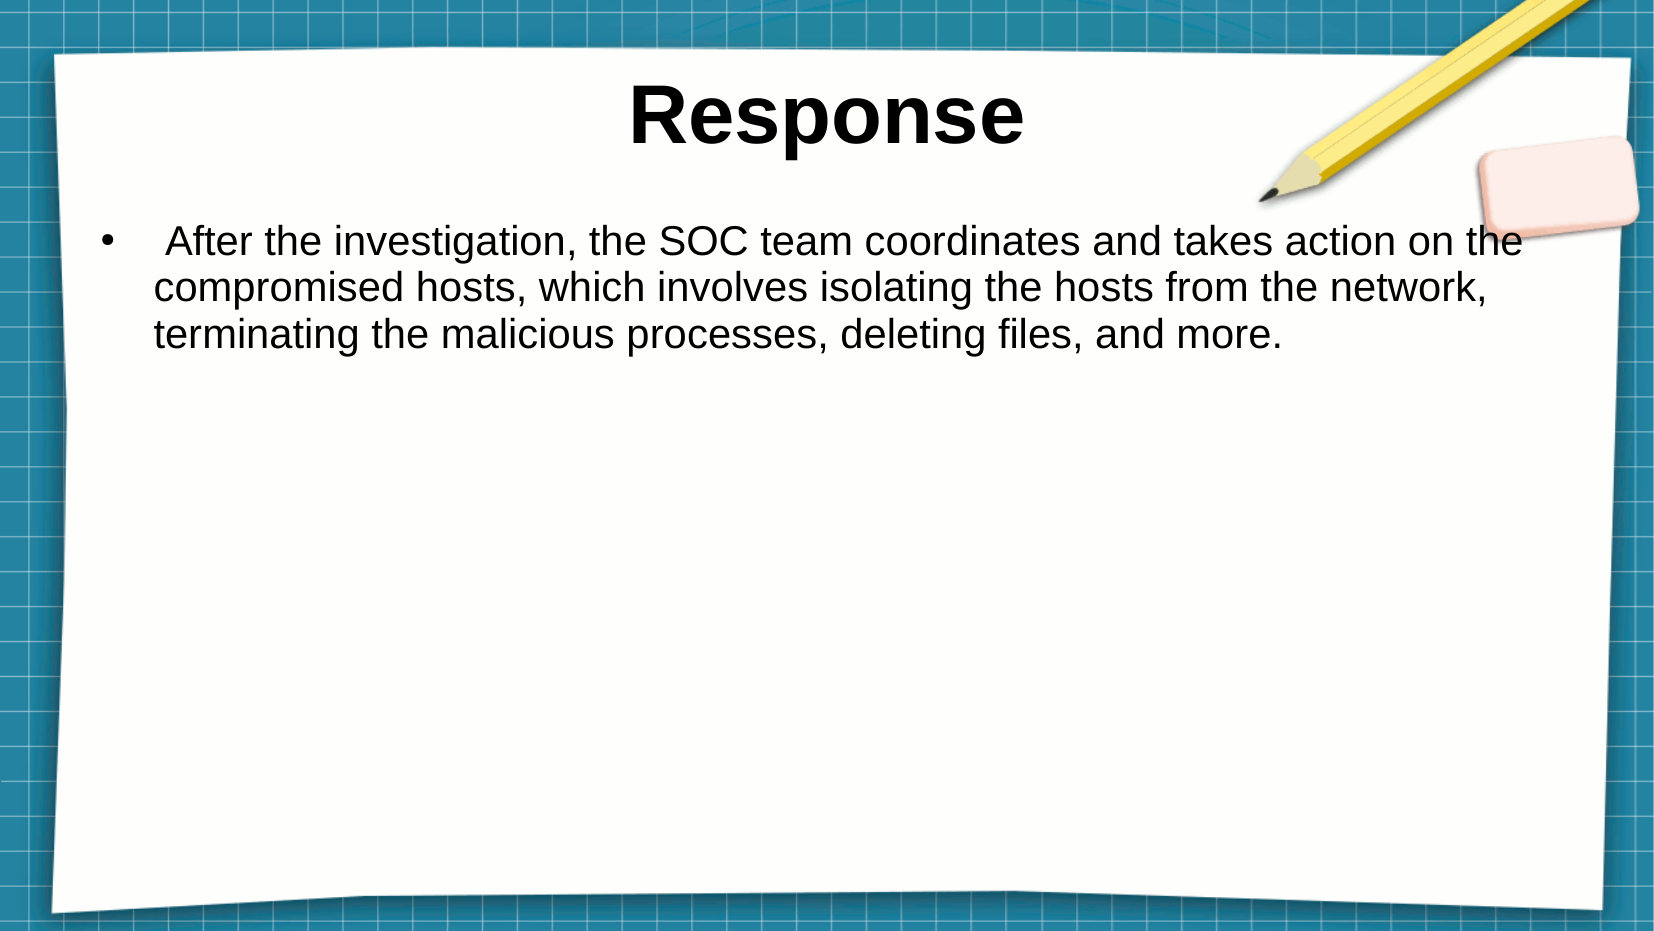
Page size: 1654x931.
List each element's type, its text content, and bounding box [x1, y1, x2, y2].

picture [0, 0, 1654, 931]
list After the investigation, the SOC team coordinates and takes action on the compromised hosts, which involves isolating the hosts from the network, terminating the malicious processes, deleting files, and more. [82, 217, 1571, 758]
title Response [82, 37, 1571, 193]
